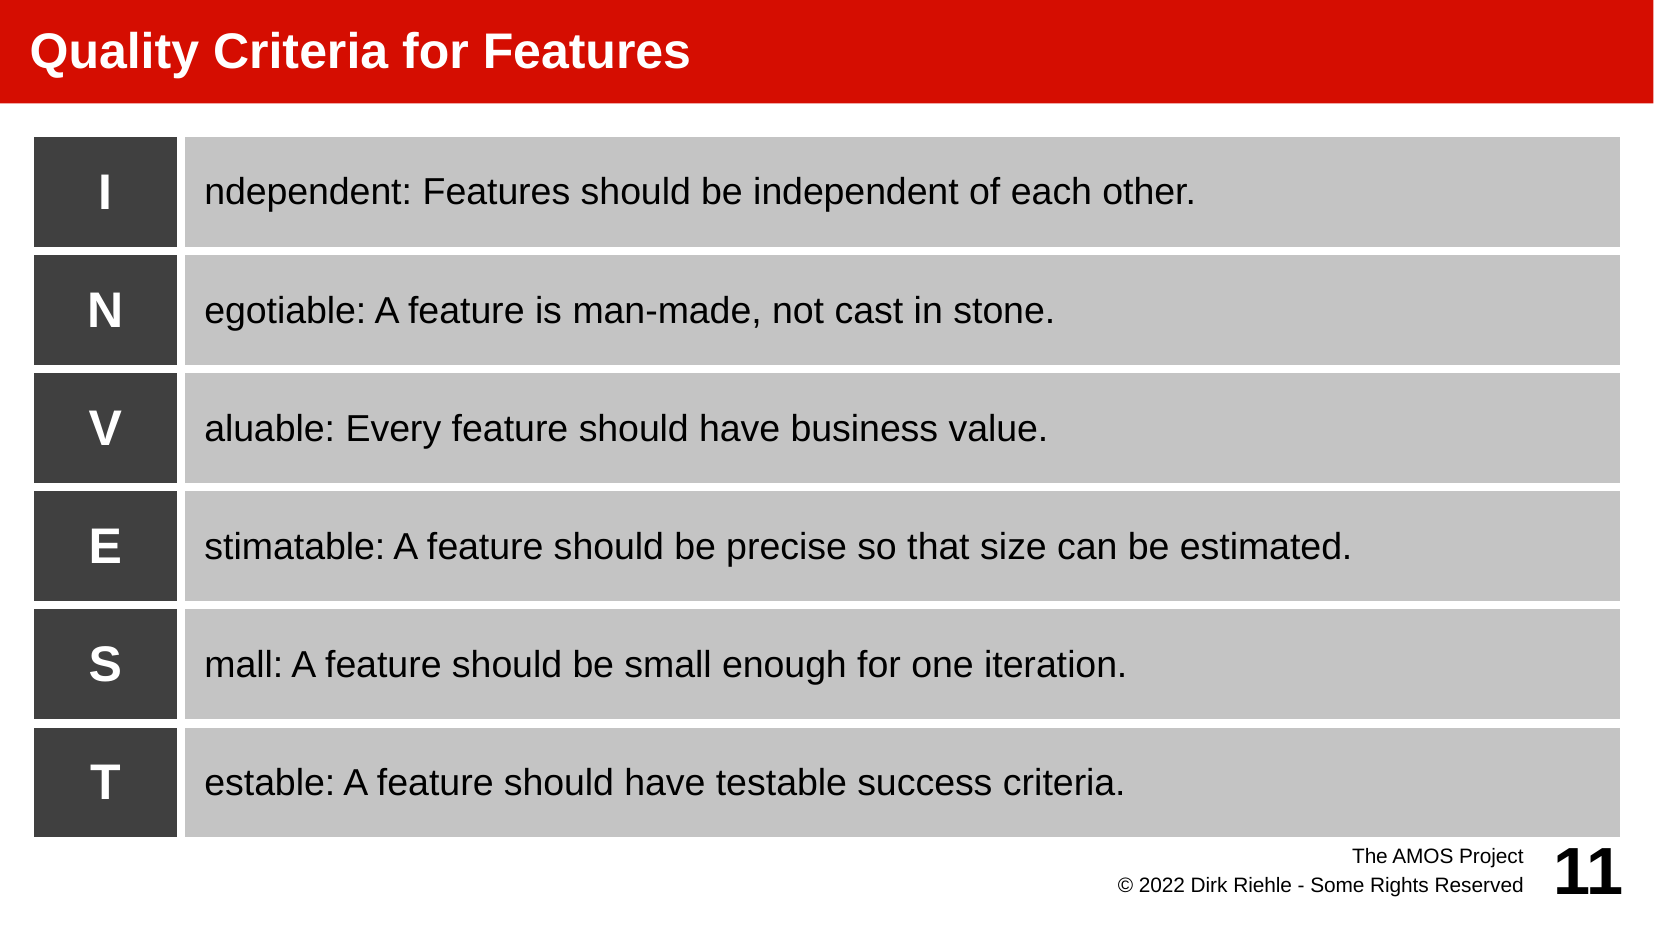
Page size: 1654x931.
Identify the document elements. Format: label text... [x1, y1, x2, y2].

table_cell N [34, 255, 177, 365]
table_cell T [34, 728, 177, 837]
table_cell mall: A feature should be small enough for one iteration. [185, 609, 1620, 719]
table_header ndependent: Features should be independent of each other. [185, 137, 1620, 247]
title Quality Criteria for Features [0, 0, 1654, 104]
table_cell S [34, 609, 177, 719]
table_cell V [34, 373, 177, 483]
table_header I [34, 137, 177, 247]
table_cell aluable: Every feature should have business value. [185, 373, 1620, 483]
table_cell E [34, 491, 177, 601]
table_cell stimatable: A feature should be precise so that size can be estimated. [185, 491, 1620, 601]
table_cell egotiable: A feature is man-made, not cast in stone. [185, 255, 1620, 365]
table_cell estable: A feature should have testable success criteria. [185, 728, 1620, 837]
